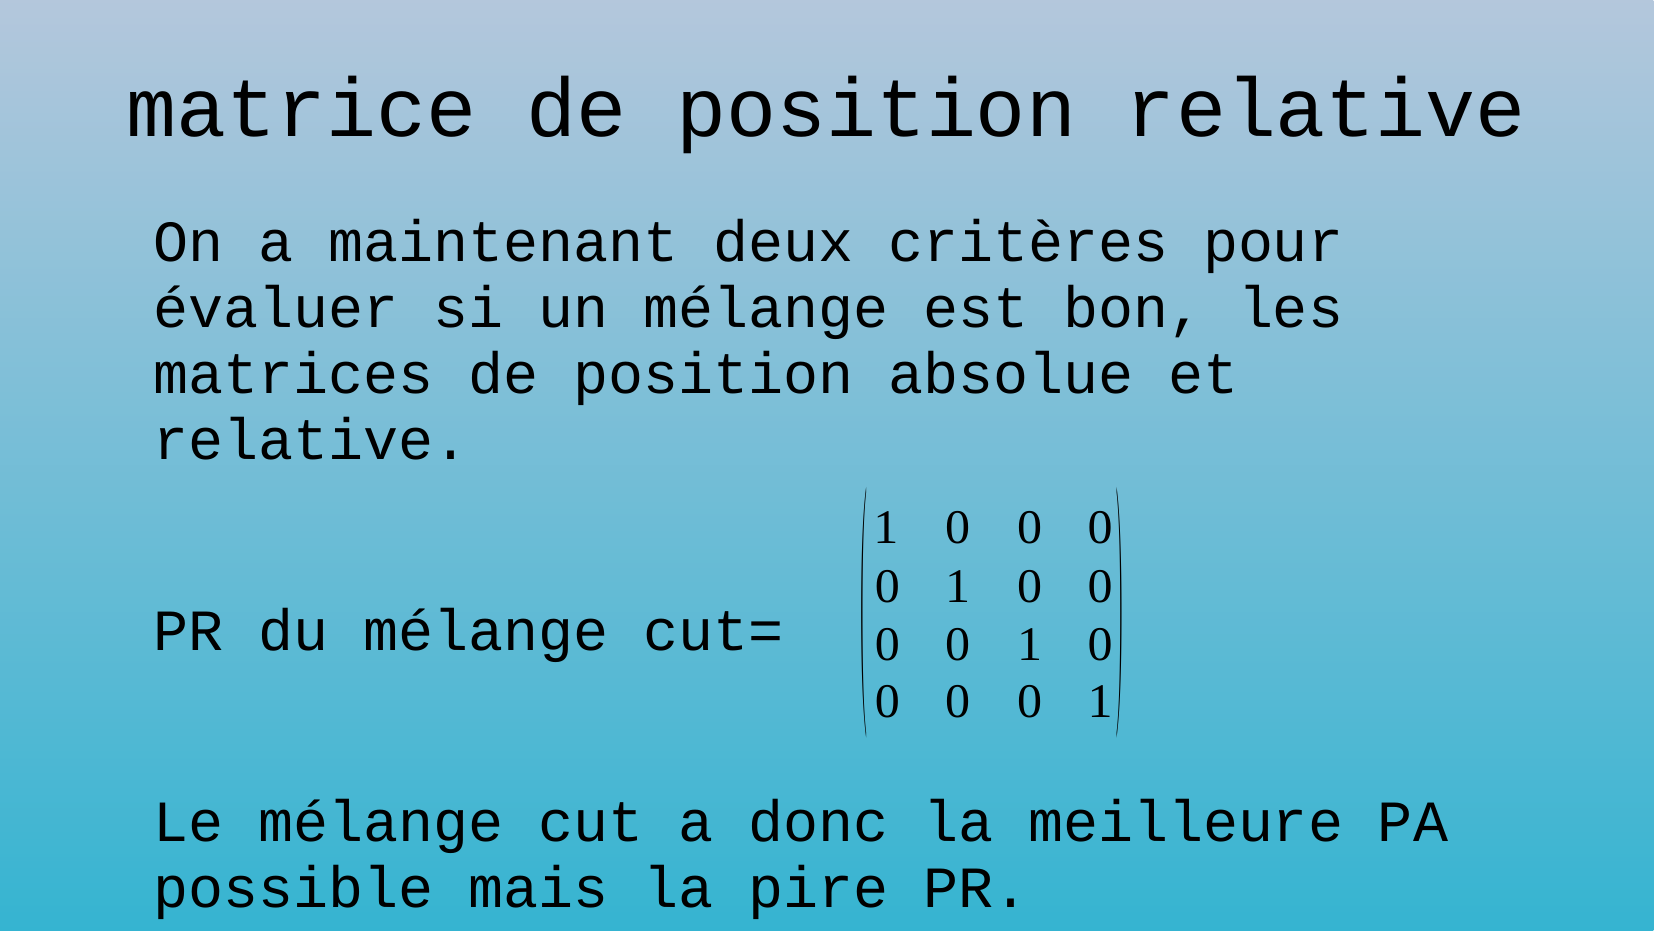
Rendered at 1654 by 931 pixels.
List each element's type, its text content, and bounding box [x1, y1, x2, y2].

list On a maintenant deux critères pour évaluer si un mélange est bon, les matrices de position absolue et relative. PR du mélange cut= Le mélange cut a donc la meilleure PA possible mais la pire PR. [82, 212, 1571, 753]
chart [852, 484, 1134, 740]
title matrice de position relative [82, 37, 1571, 193]
